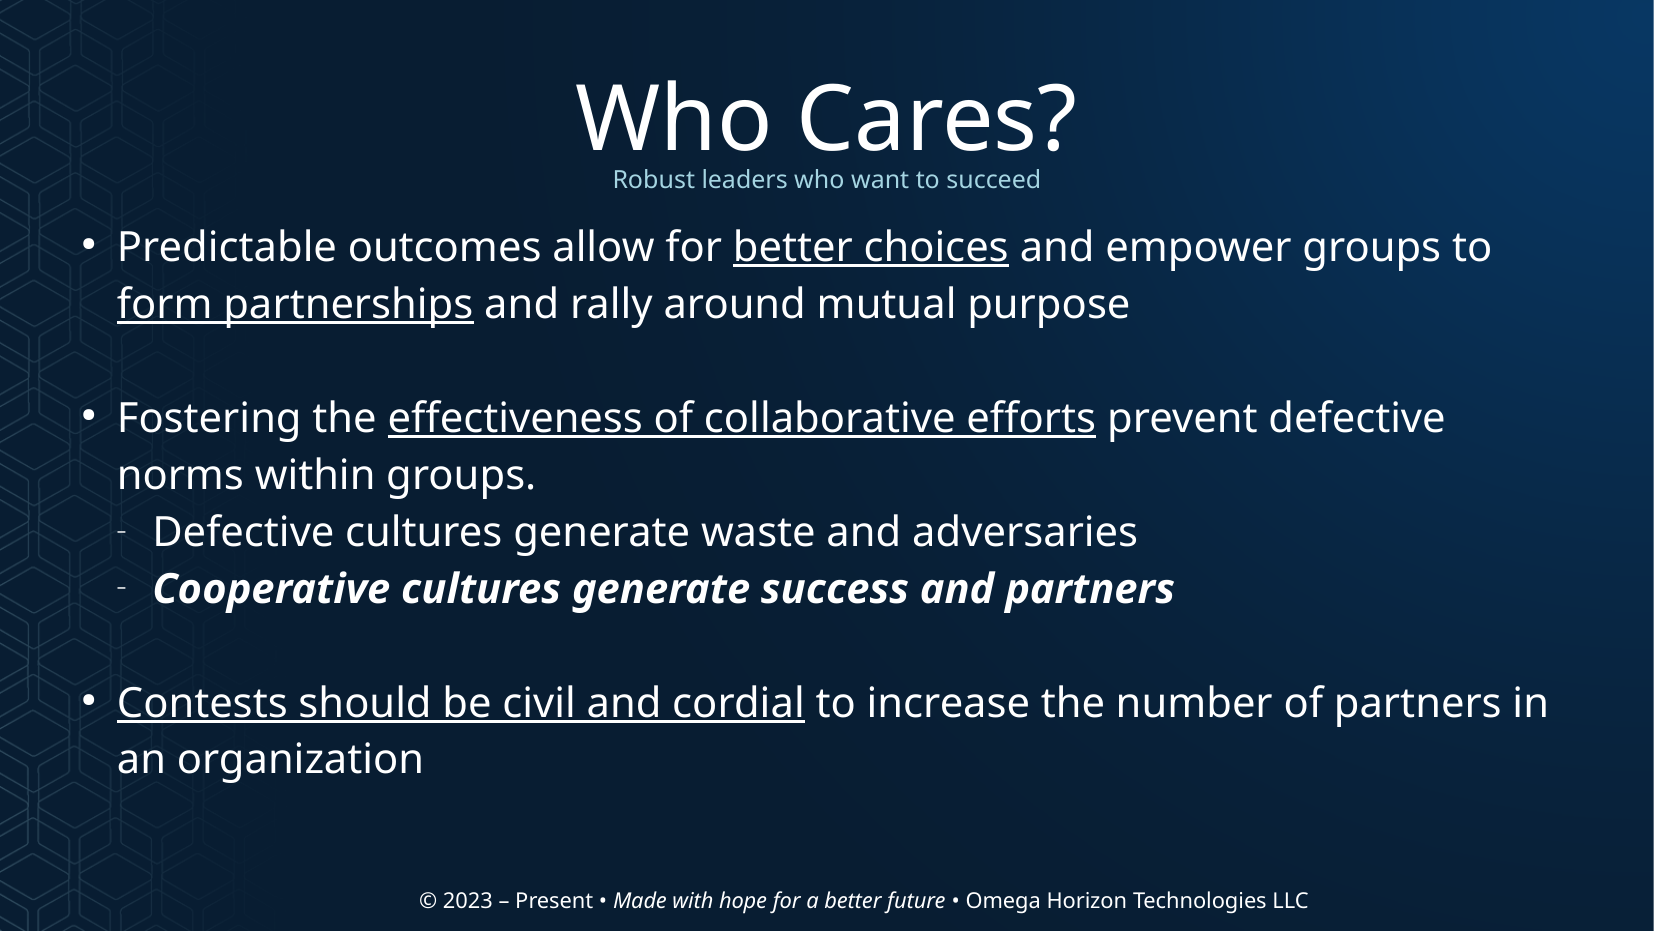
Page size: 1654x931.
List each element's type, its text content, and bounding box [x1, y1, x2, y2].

picture [0, 0, 1654, 931]
title Who Cares? [82, 37, 1571, 193]
subtitle Predictable outcomes allow for better choices and empower groups to form partnerships and rally around mutual purpose Fostering the effectiveness of collaborative efforts prevent defective norms within groups. Defective cultures generate waste and adversaries Cooperative cultures generate success and partners Contests should be civil and cordial to increase the number of partners in an organization [81, 216, 1570, 756]
text_box Robust leaders who want to succeed [83, 161, 1572, 702]
